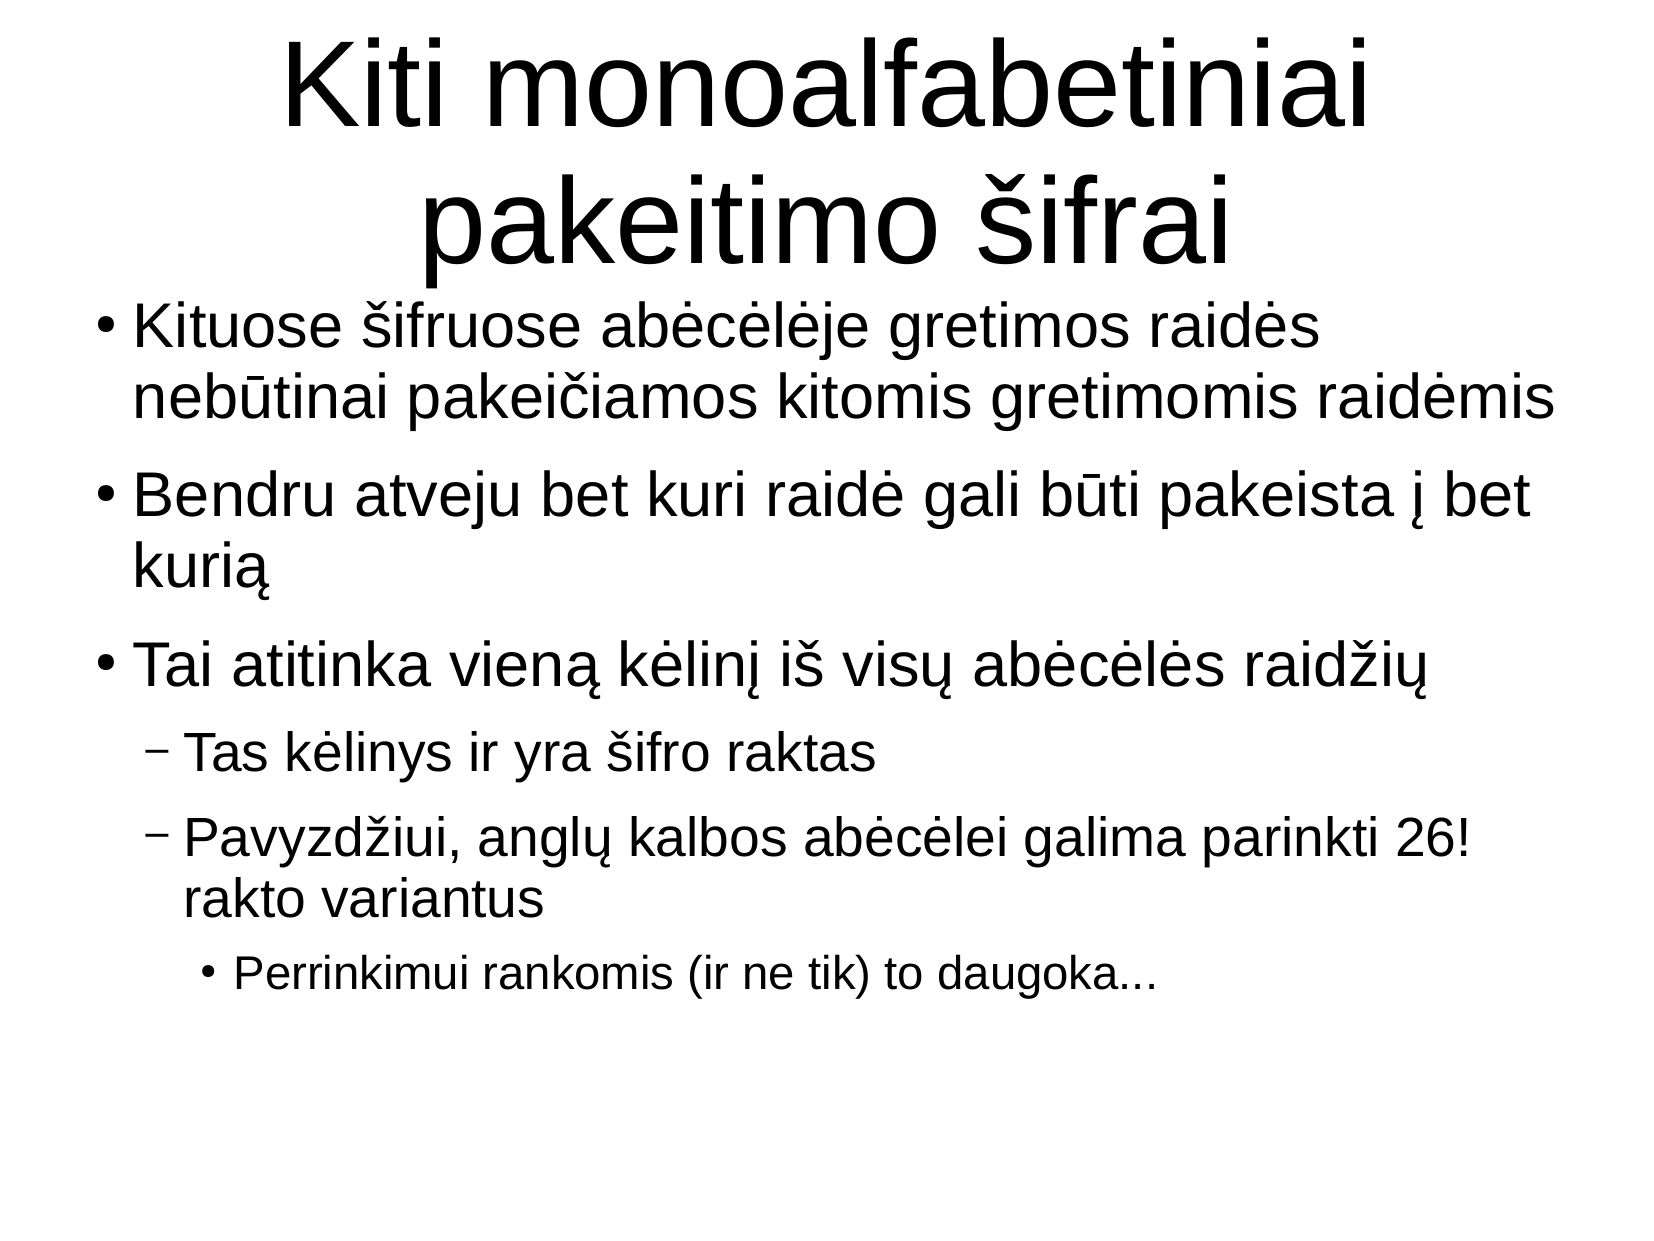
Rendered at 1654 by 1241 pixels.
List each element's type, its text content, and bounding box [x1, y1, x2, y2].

list Kituose šifruose abėcėlėje gretimos raidės nebūtinai pakeičiamos kitomis gretimomis raidėmis Bendru atveju bet kuri raidė gali būti pakeista į bet kurią Tai atitinka vieną kėlinį iš visų abėcėlės raidžių Tas kėlinys ir yra šifro raktas Pavyzdžiui, anglų kalbos abėcėlei galima parinkti 26! rakto variantus Perrinkimui rankomis (ir ne tik) to daugoka... [82, 290, 1571, 1010]
title Kiti monoalfabetiniai pakeitimo šifrai [82, 16, 1571, 290]
